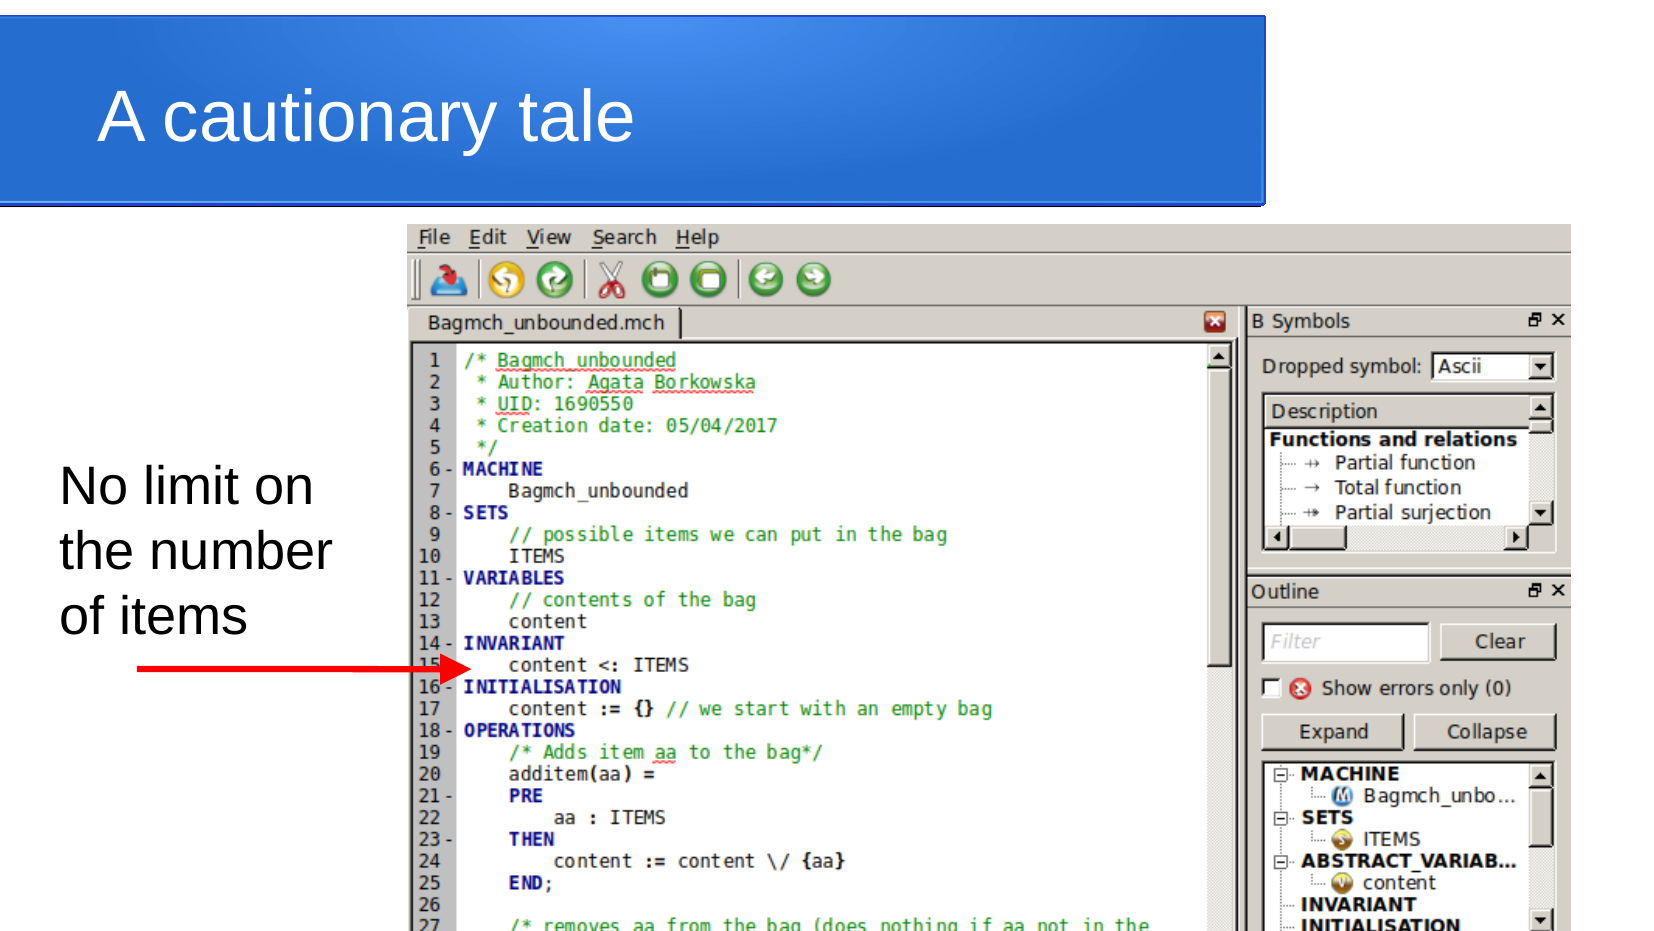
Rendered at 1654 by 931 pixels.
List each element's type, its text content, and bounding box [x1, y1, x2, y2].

title A cautionary tale [82, 35, 1235, 189]
picture [0, 13, 1269, 211]
text_box No limit on the number of items [44, 435, 408, 758]
picture [407, 224, 1571, 931]
